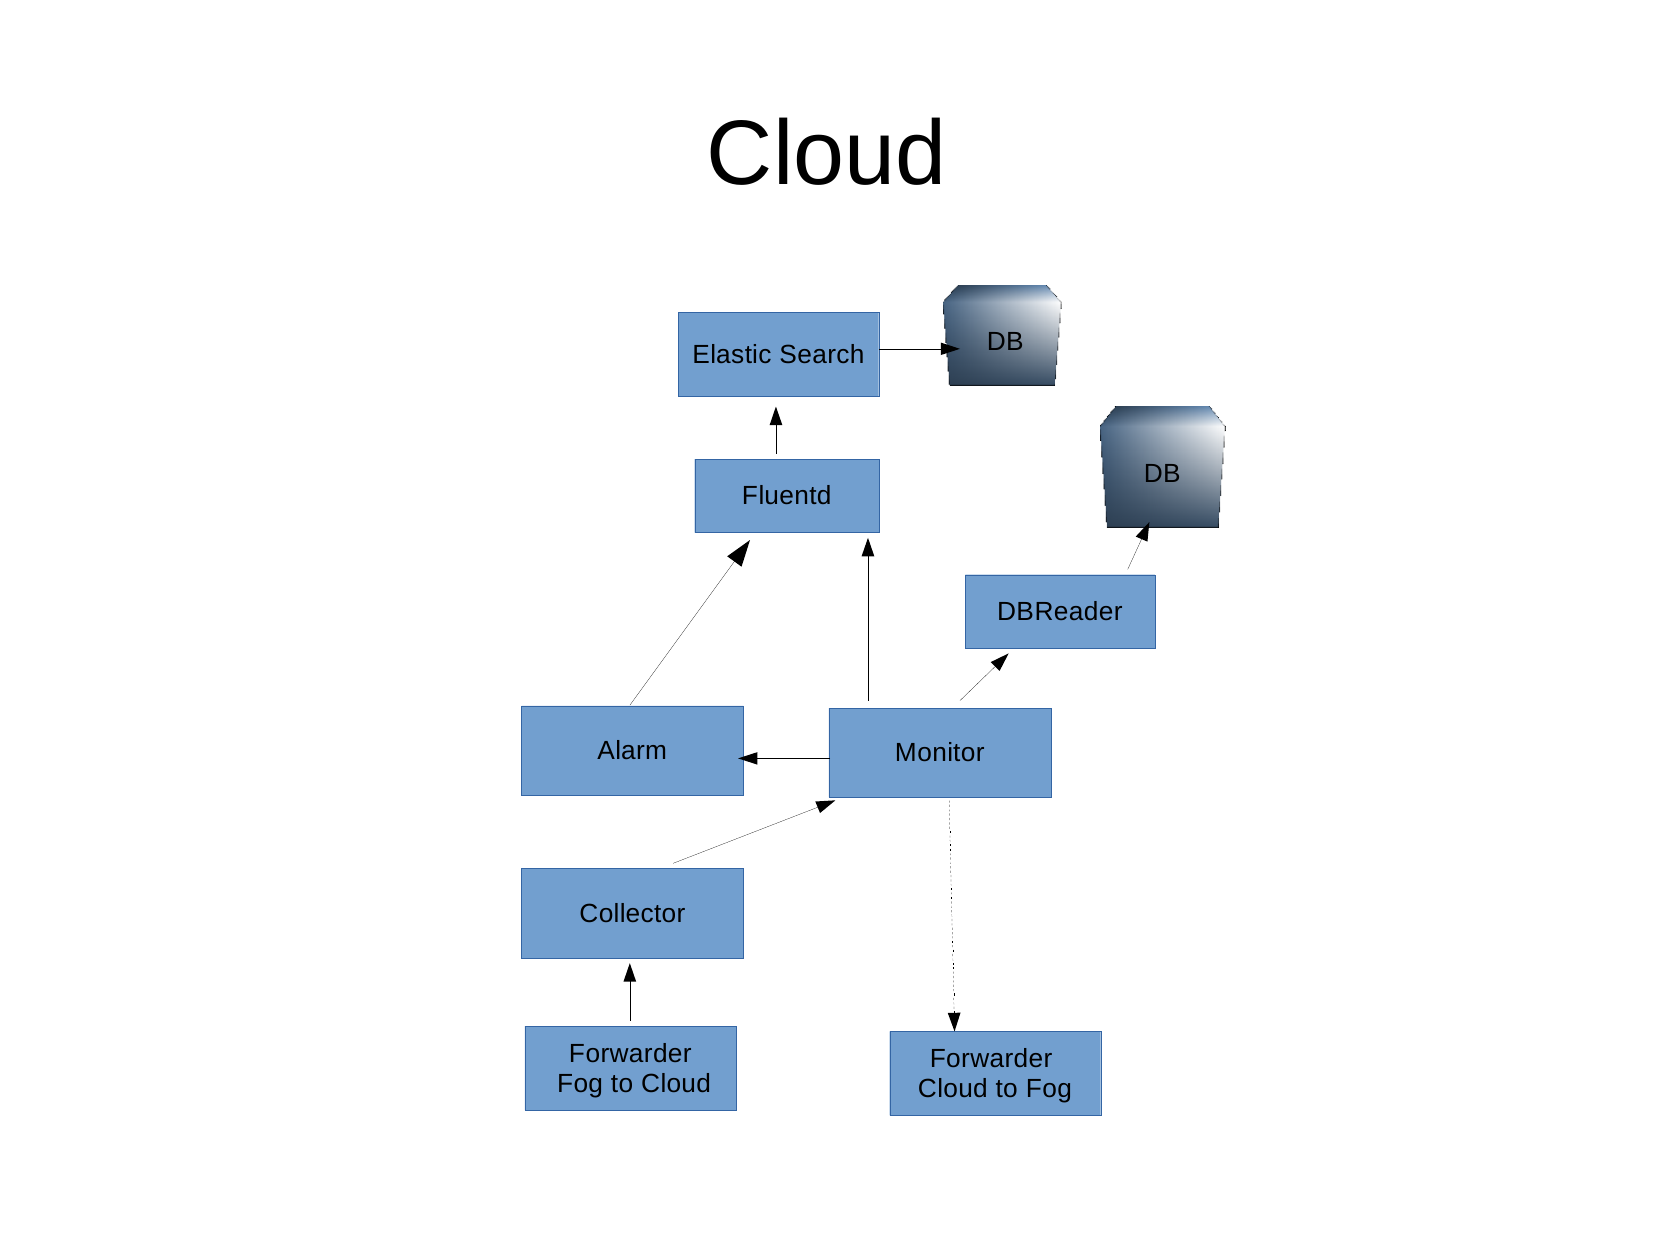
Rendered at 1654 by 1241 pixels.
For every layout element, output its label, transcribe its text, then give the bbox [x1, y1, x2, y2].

picture [435, 270, 1246, 1241]
title Cloud [82, 49, 1571, 257]
